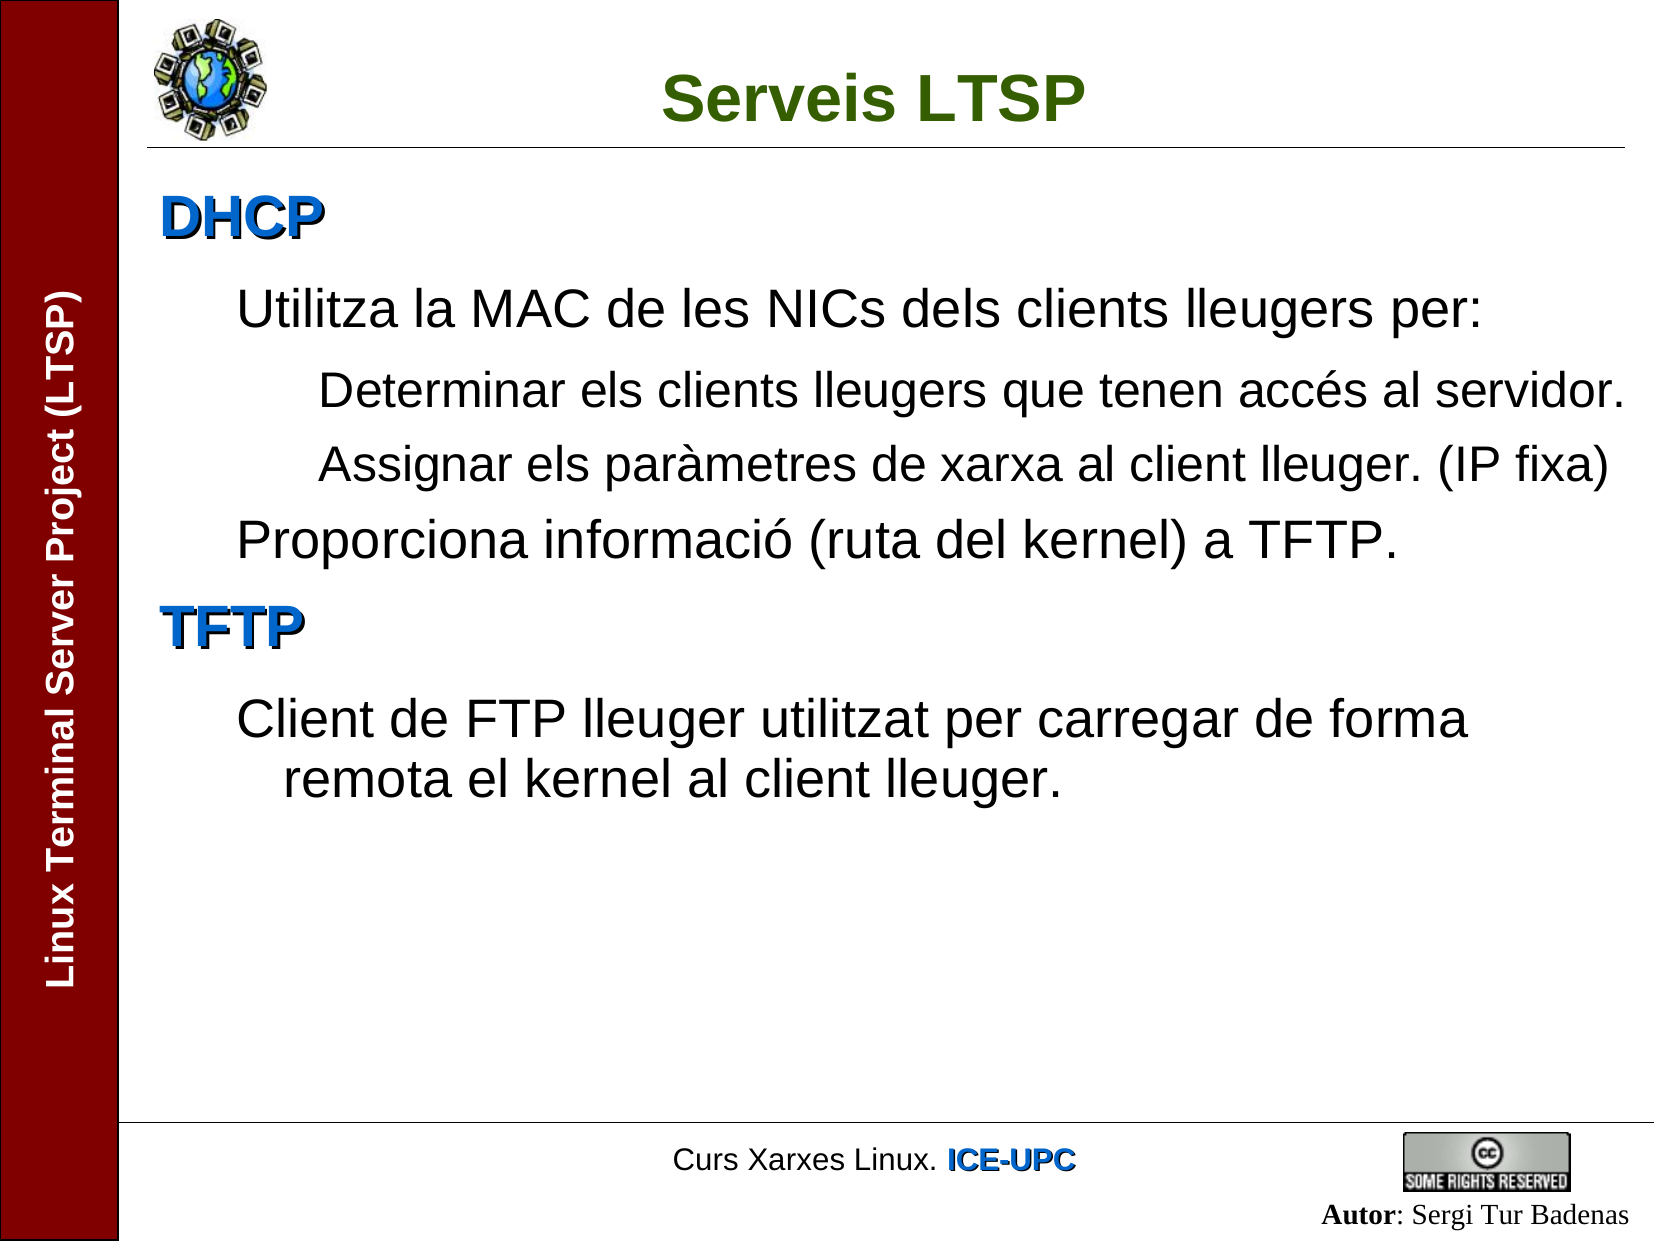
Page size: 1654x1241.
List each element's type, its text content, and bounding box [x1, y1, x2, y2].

picture [1403, 1132, 1571, 1192]
title Serveis LTSP [129, 49, 1619, 148]
picture [154, 19, 268, 49]
list DHCP Utilitza la MAC de les NICs dels clients lleugers per: Determinar els clients lleugers que tenen accés al servidor. Assignar els paràmetres de xarxa al client lleuger. (IP fixa) Proporciona informació (ruta del kernel) a TFTP. TFTP Client de FTP lleuger utilitzat per carregar de forma remota el kernel al client lleuger. [141, 183, 1630, 1100]
